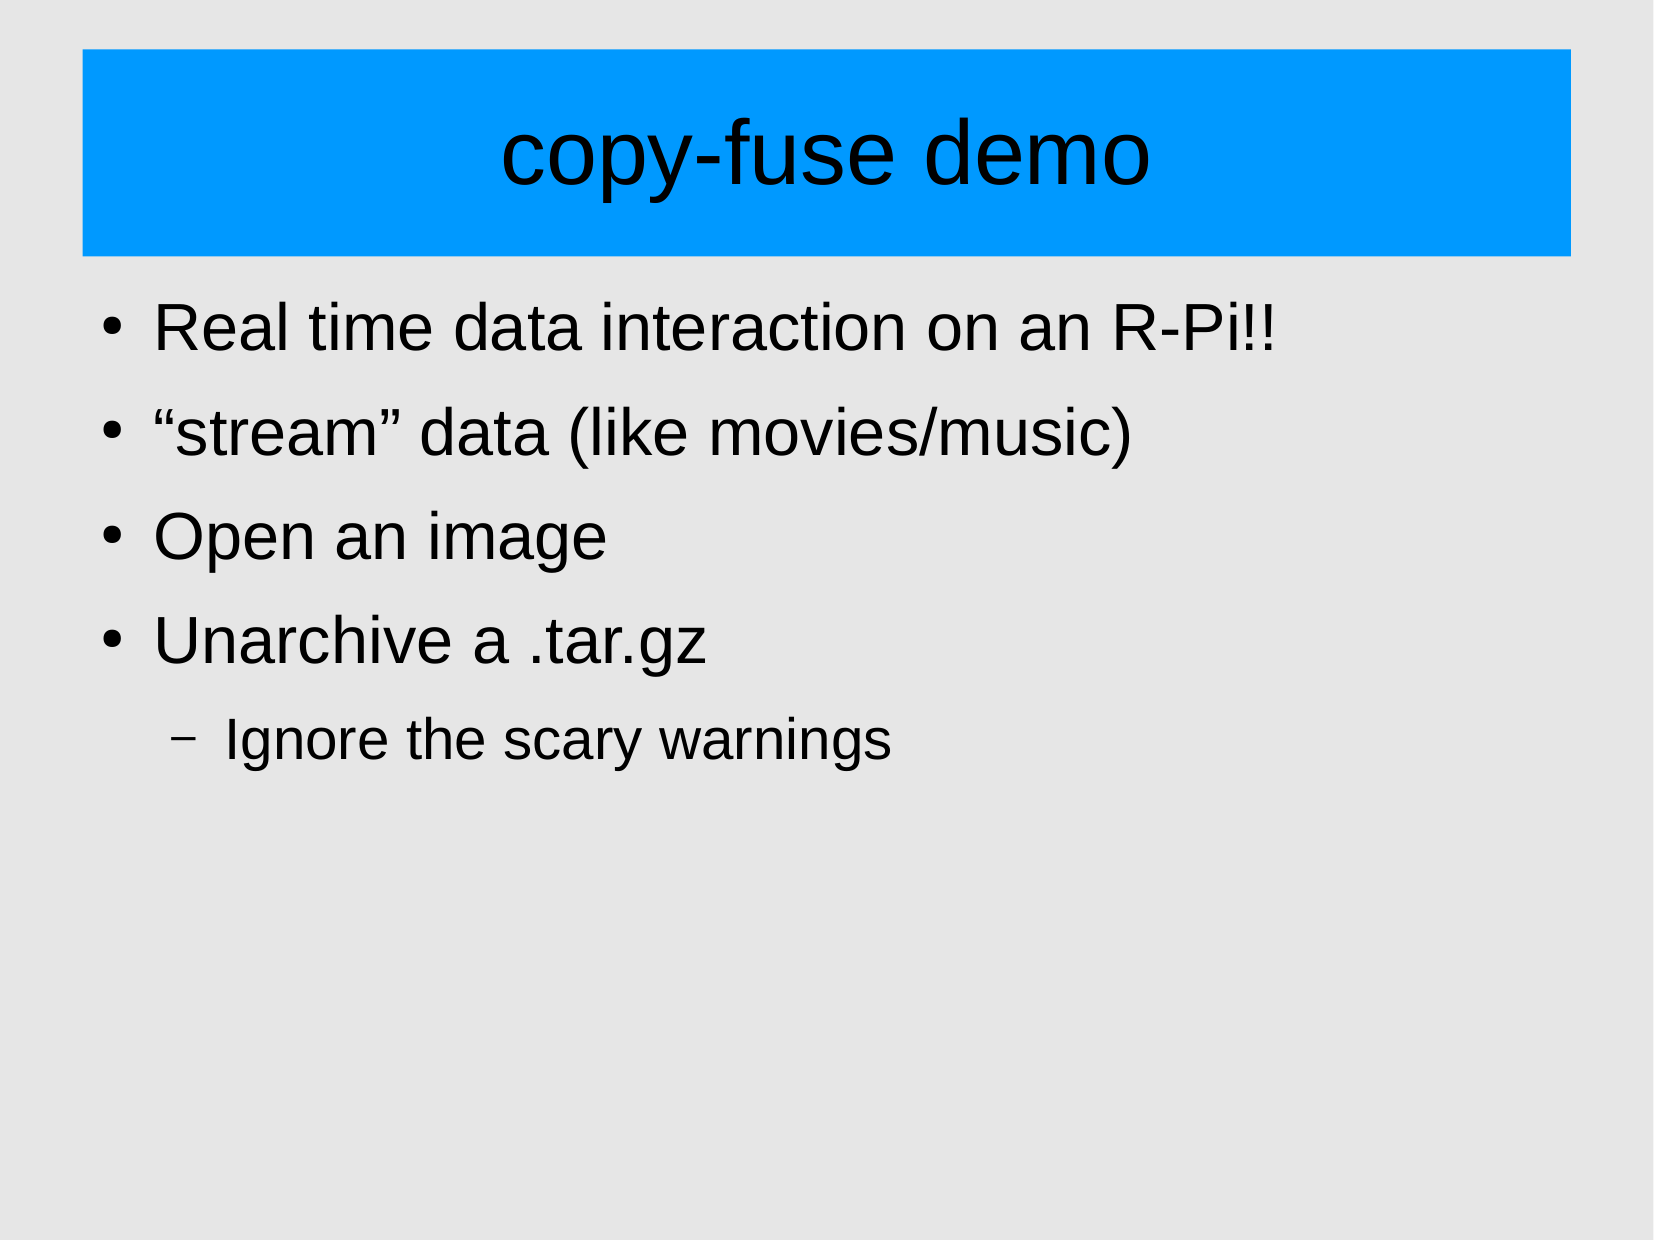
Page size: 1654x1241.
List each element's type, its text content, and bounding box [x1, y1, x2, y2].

title copy-fuse demo [82, 49, 1571, 257]
list Real time data interaction on an R-Pi!! “stream” data (like movies/music) Open an image Unarchive a .tar.gz Ignore the scary warnings [82, 290, 1571, 1010]
